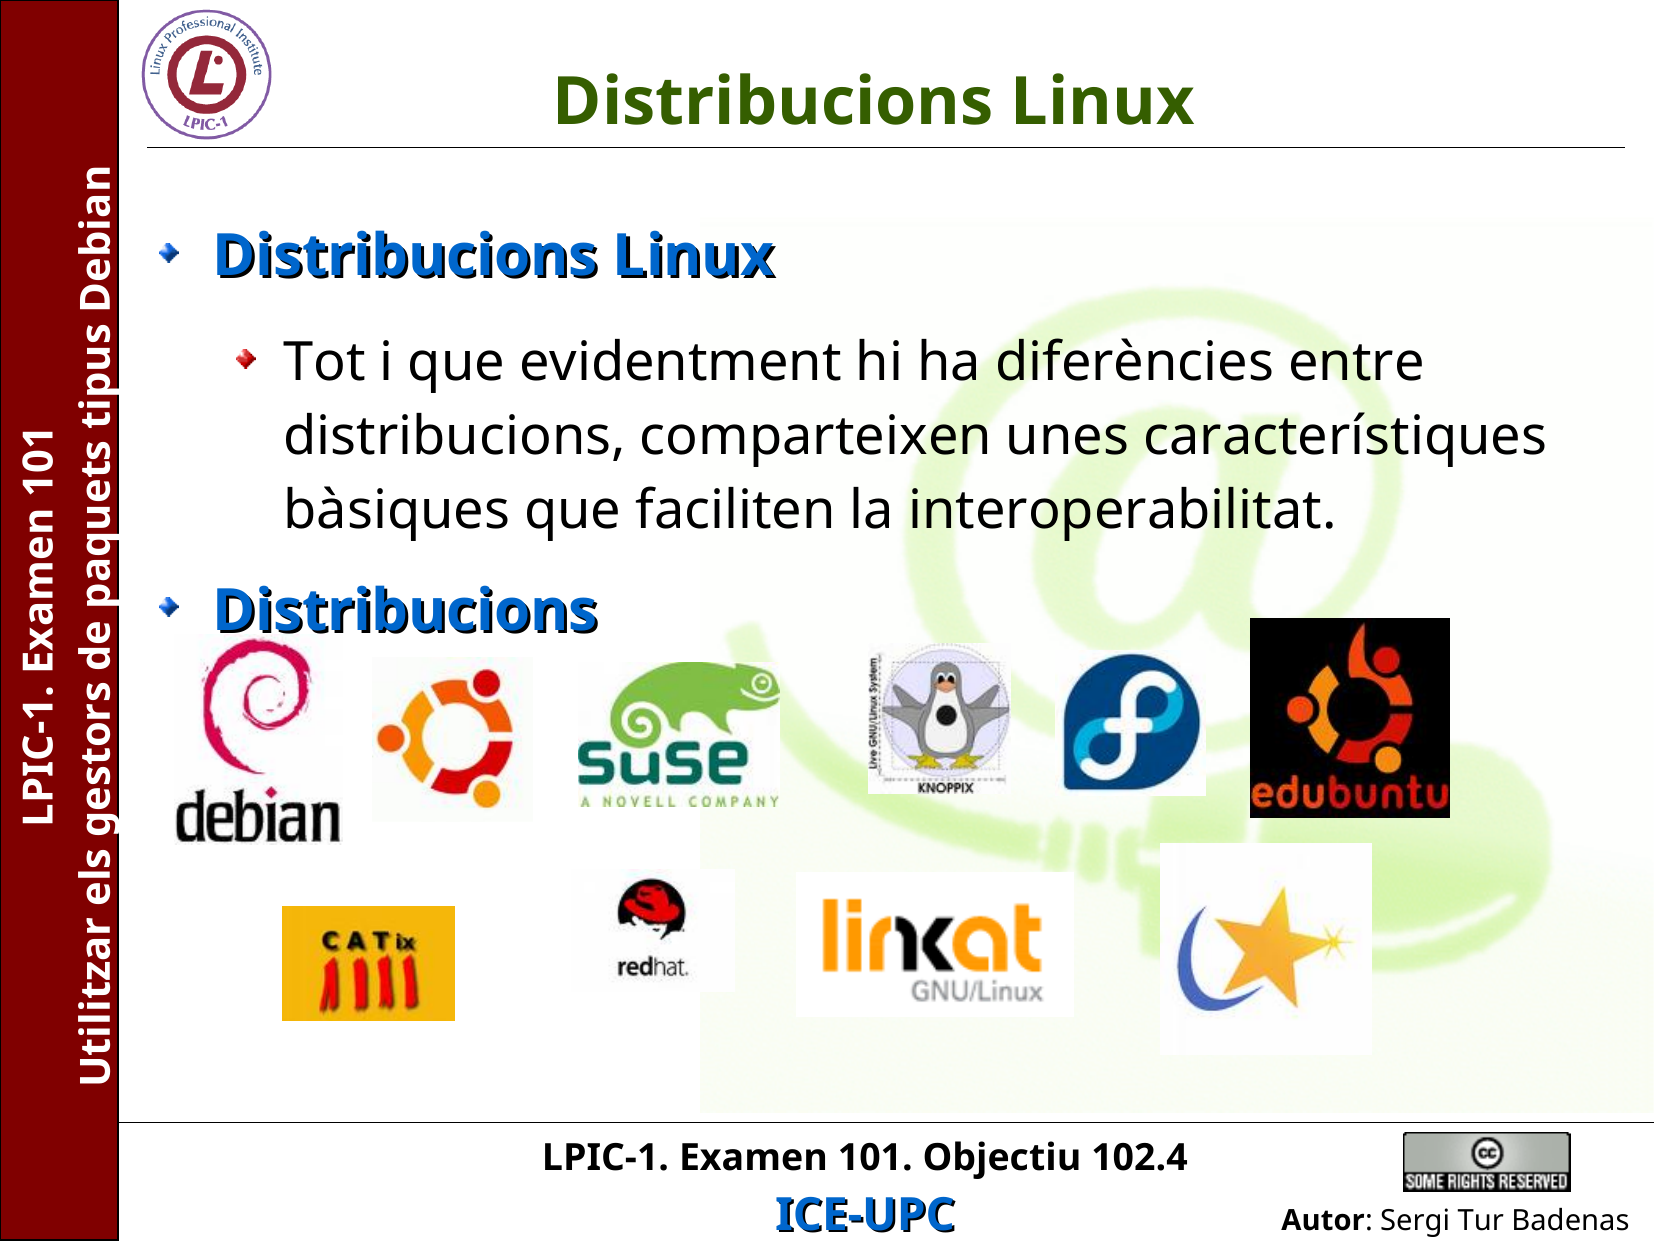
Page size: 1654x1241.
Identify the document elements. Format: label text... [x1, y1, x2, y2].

picture [1250, 618, 1450, 818]
picture [868, 643, 1011, 794]
picture [282, 906, 455, 1021]
title Distribucions Linux [129, 49, 1619, 148]
picture [1403, 1132, 1571, 1192]
picture [372, 657, 533, 822]
picture [578, 662, 780, 807]
picture [174, 634, 343, 845]
picture [1055, 650, 1206, 796]
picture [1160, 843, 1372, 1055]
picture [796, 872, 1074, 1017]
picture [135, 5, 277, 49]
picture [571, 869, 735, 992]
picture [700, 217, 1654, 1113]
list Distribucions Linux Tot i que evidentment hi ha diferències entre distribucions, comparteixen unes característiques bàsiques que faciliten la interoperabilitat. Distribucions [141, 213, 1630, 1064]
